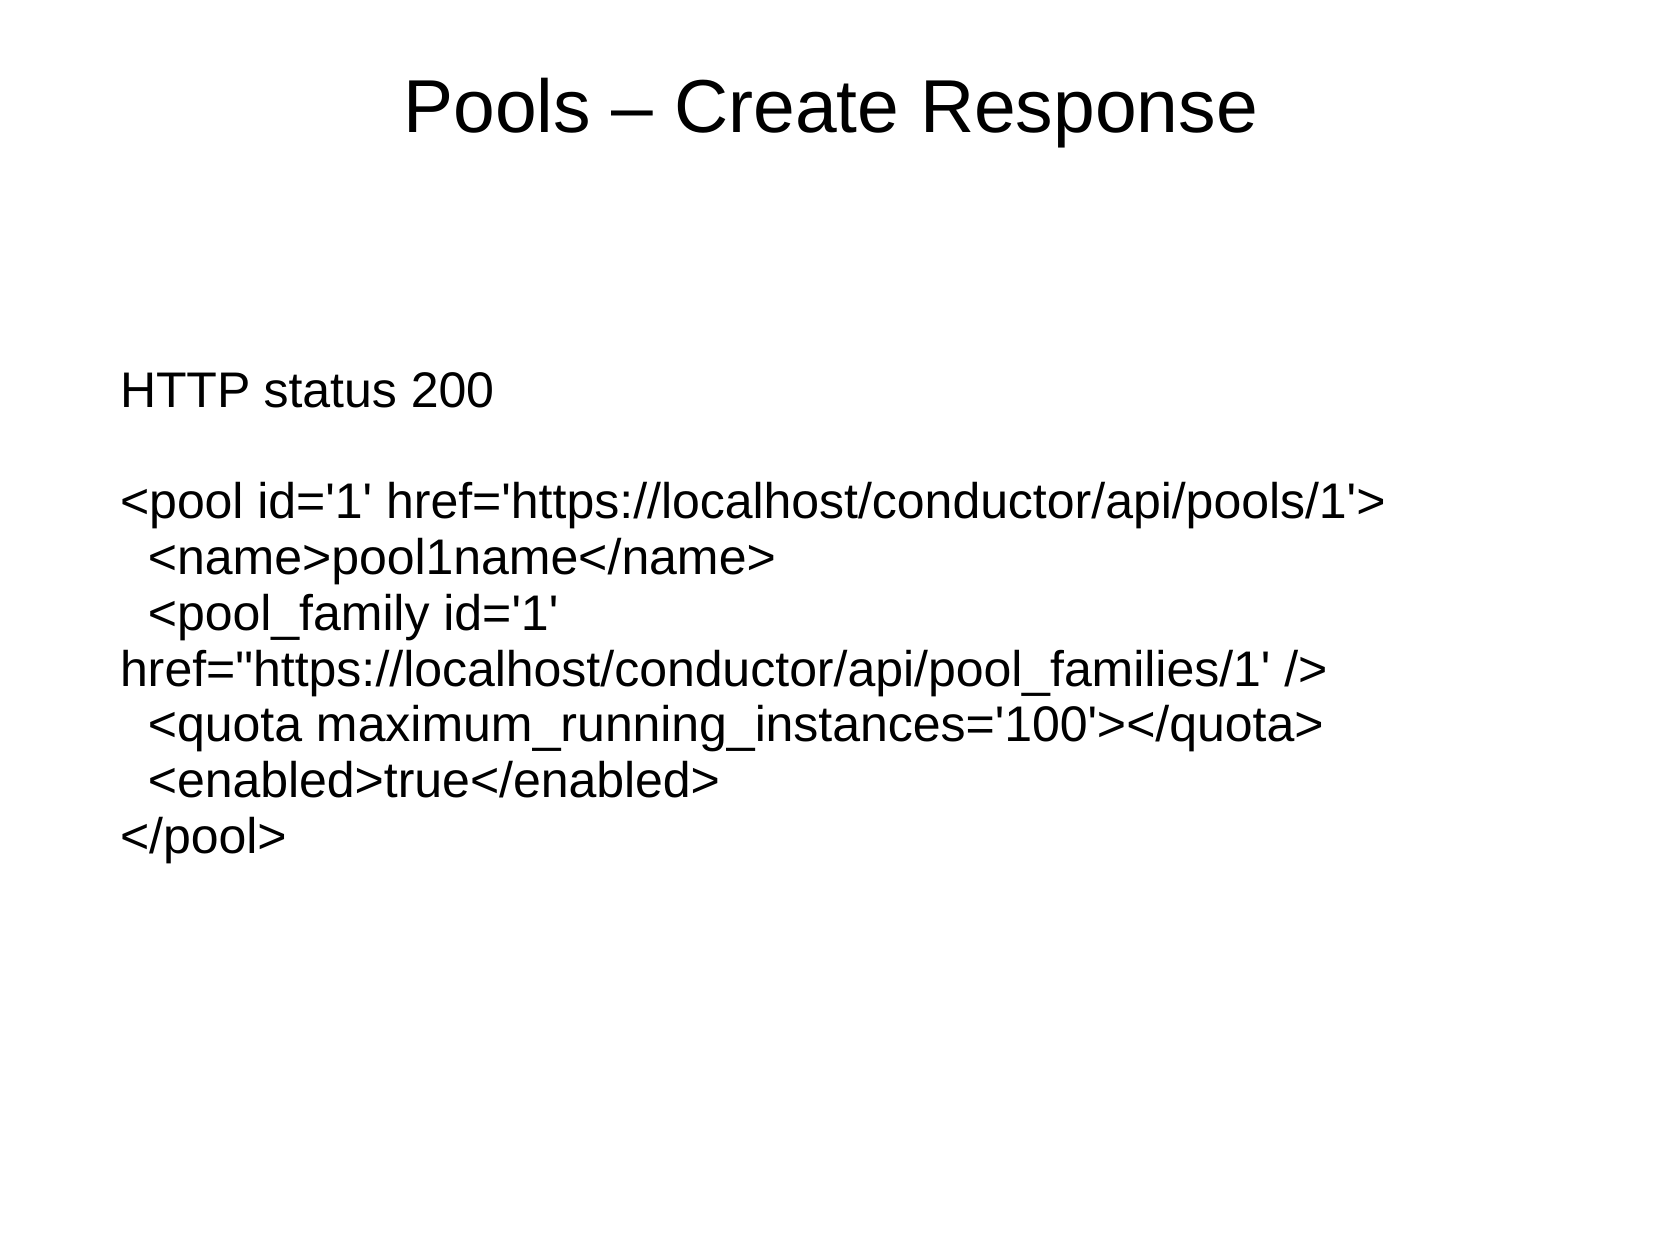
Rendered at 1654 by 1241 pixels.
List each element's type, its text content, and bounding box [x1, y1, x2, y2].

title Pools – Create Response [86, 2, 1576, 211]
subtitle HTTP status 200 <pool id='1' href='https://localhost/conductor/api/pools/1'> <name>pool1name</name> <pool_family id='1' href="https://localhost/conductor/api/pool_families/1' /> <quota maximum_running_instances='100'></quota> <enabled>true</enabled> </pool> [119, 339, 1576, 1059]
